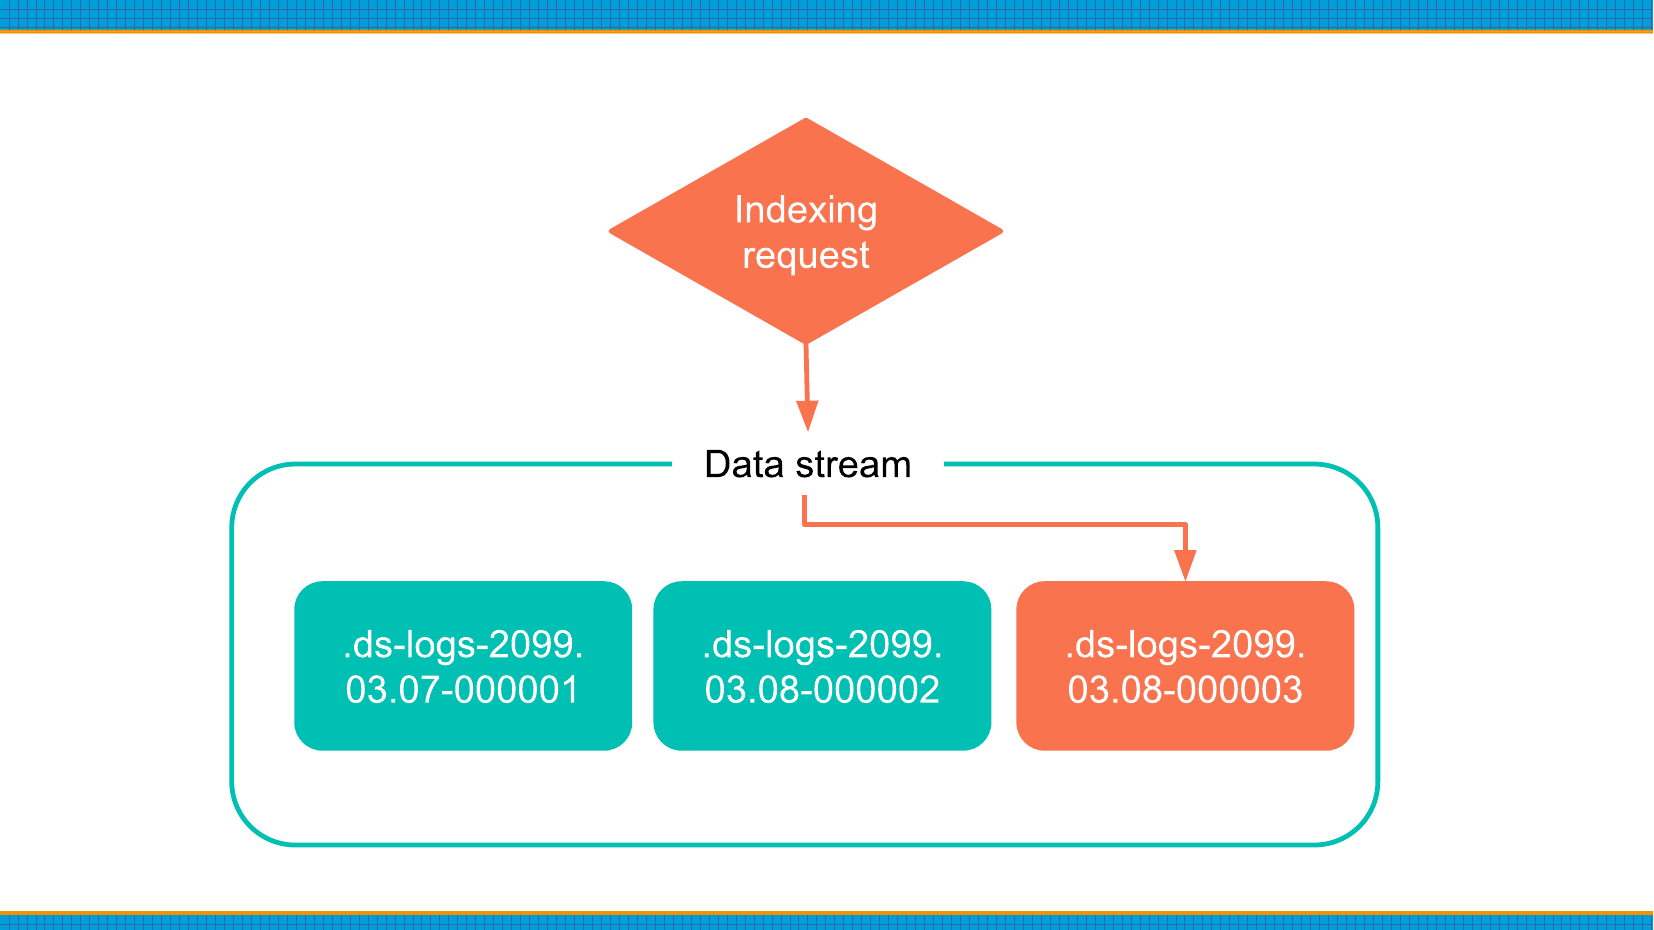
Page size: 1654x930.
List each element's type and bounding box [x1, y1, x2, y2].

picture [225, 104, 1386, 856]
